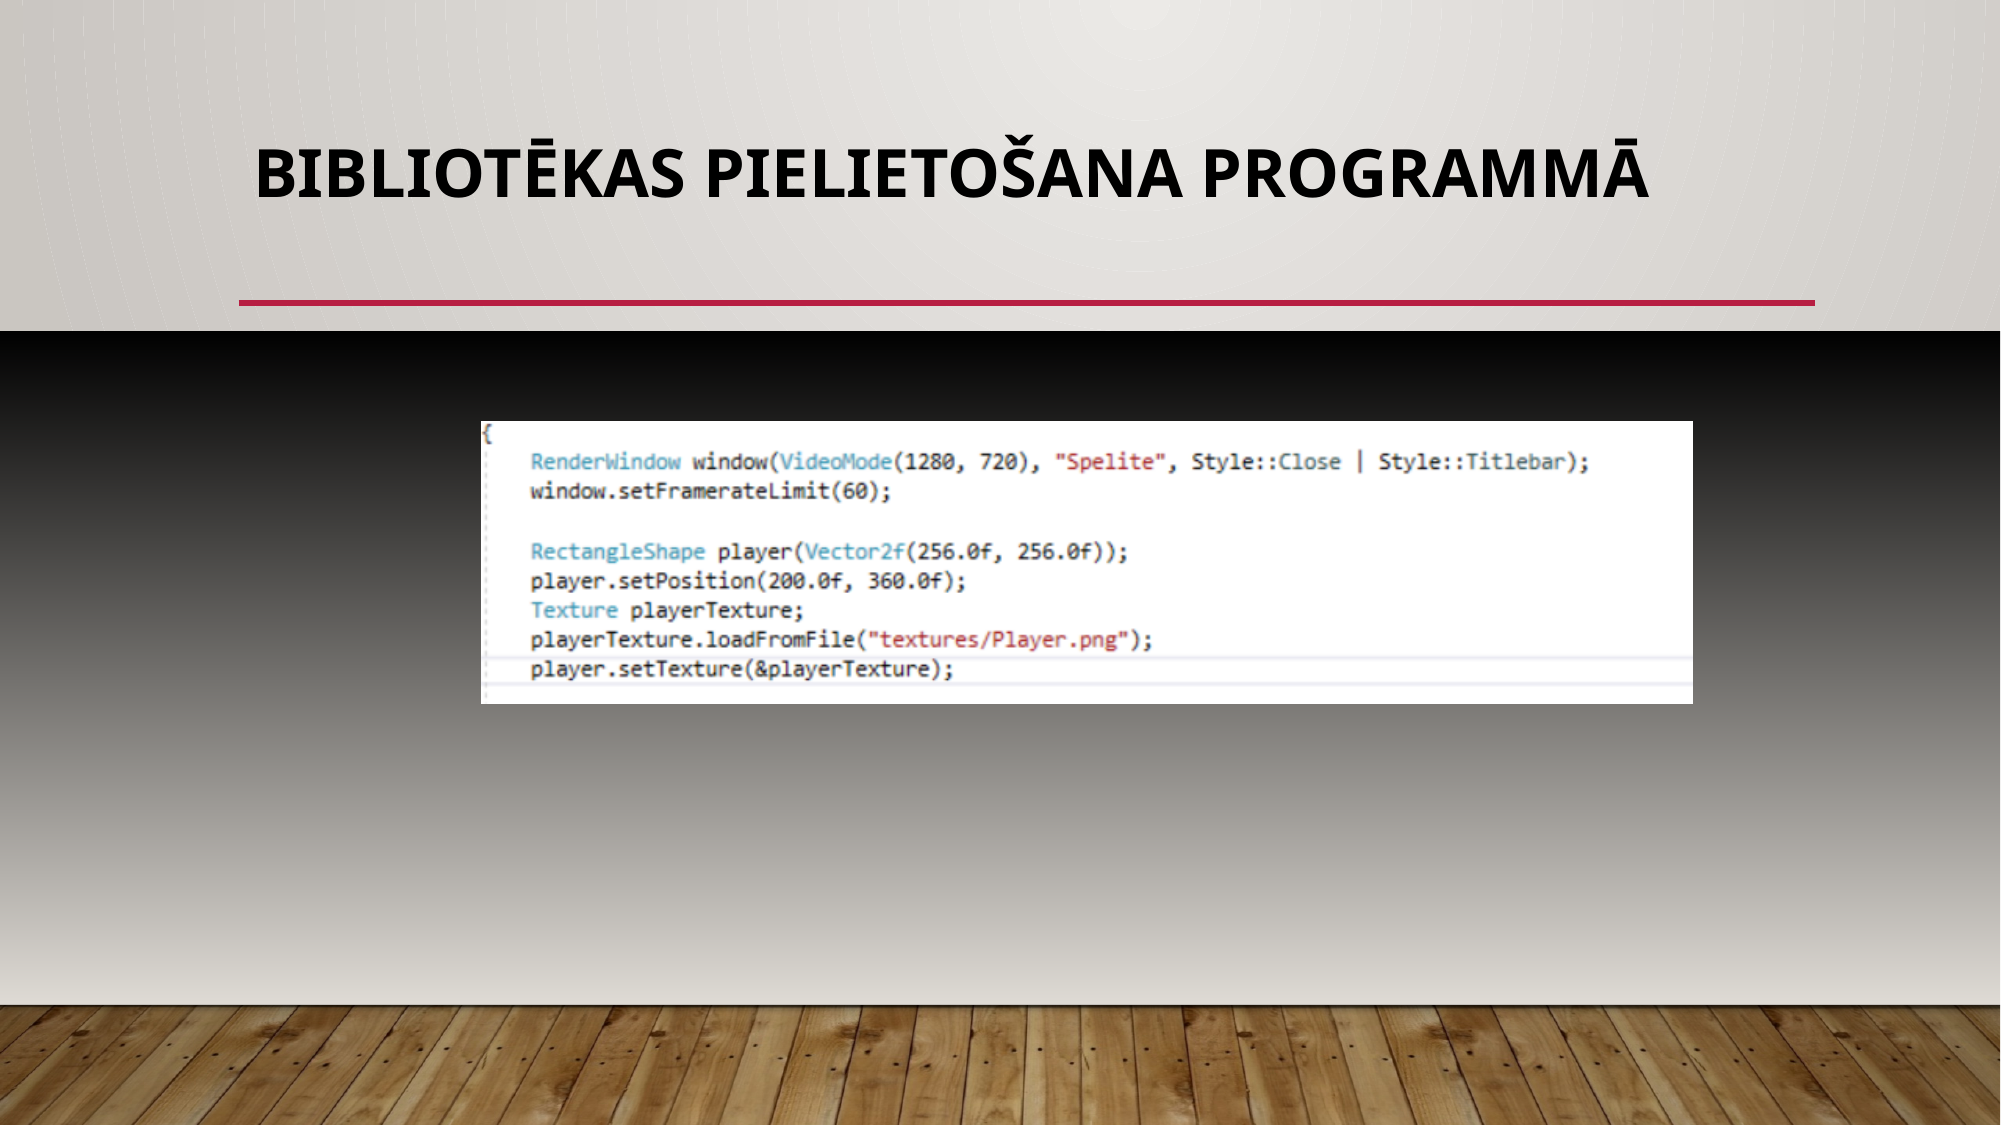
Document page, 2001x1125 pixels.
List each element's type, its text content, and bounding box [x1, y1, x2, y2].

title Bibliotēkas pielietošana programmā [238, 131, 1814, 305]
picture [481, 421, 1693, 704]
